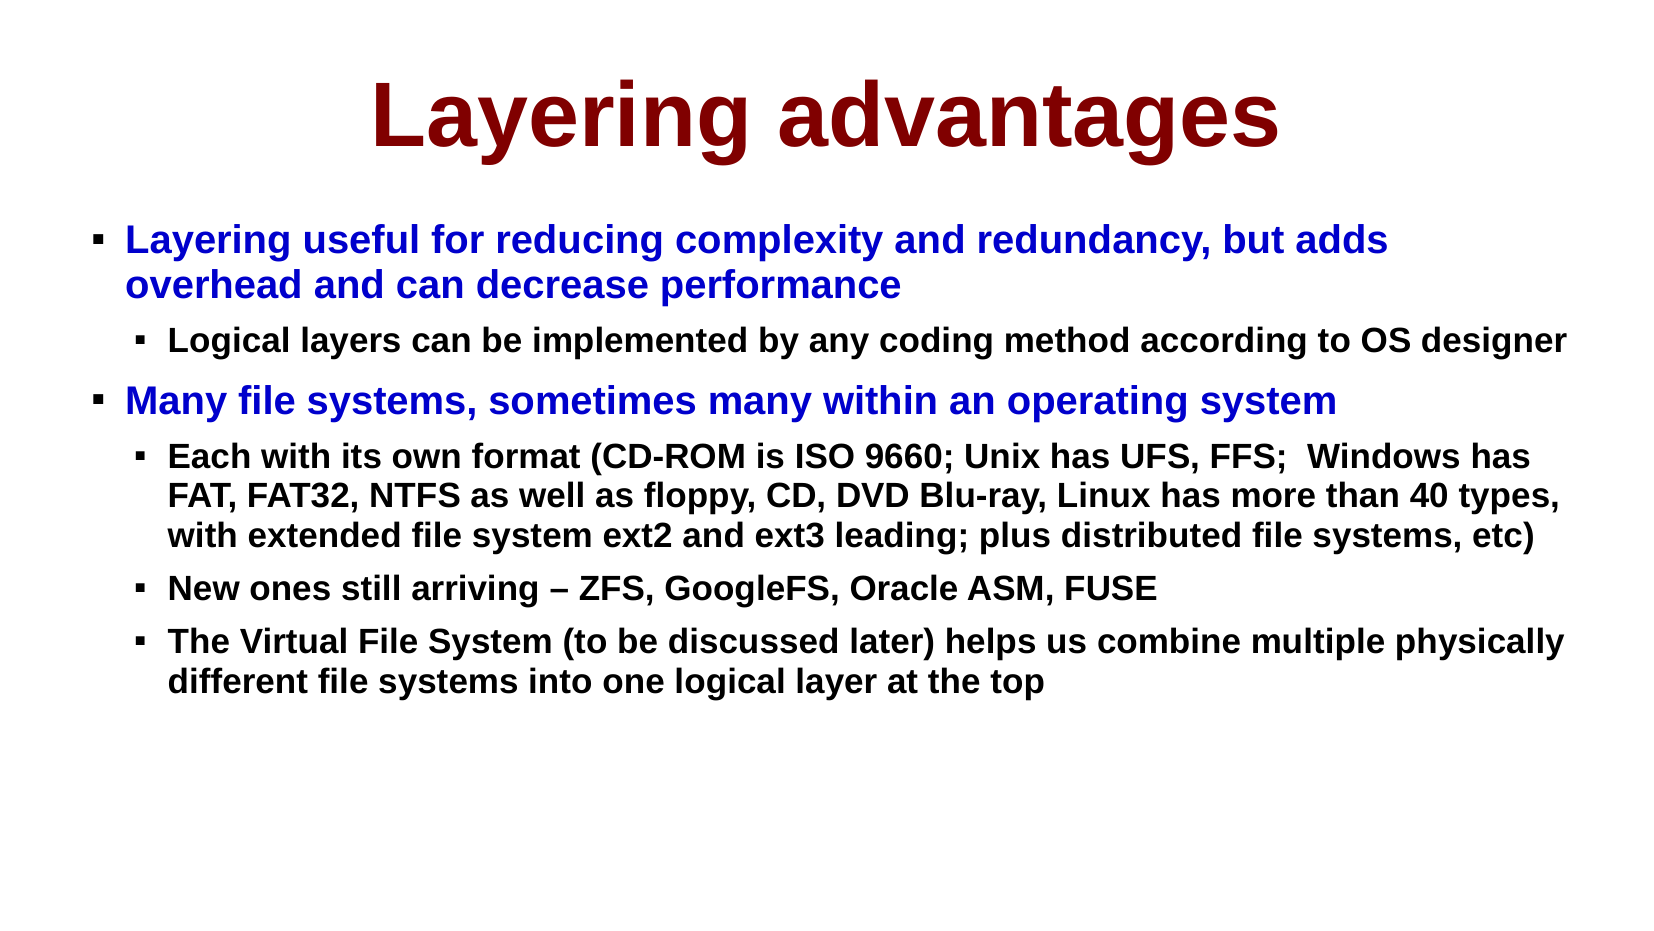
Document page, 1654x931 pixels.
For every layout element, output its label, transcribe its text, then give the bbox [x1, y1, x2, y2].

list Layering useful for reducing complexity and redundancy, but adds overhead and can decrease performance Logical layers can be implemented by any coding method according to OS designer Many file systems, sometimes many within an operating system Each with its own format (CD-ROM is ISO 9660; Unix has UFS, FFS; Windows has FAT, FAT32, NTFS as well as floppy, CD, DVD Blu-ray, Linux has more than 40 types, with extended file system ext2 and ext3 leading; plus distributed file systems, etc) New ones still arriving – ZFS, GoogleFS, Oracle ASM, FUSE The Virtual File System (to be discussed later) helps us combine multiple physically different file systems into one logical layer at the top [82, 217, 1571, 757]
title Layering advantages [82, 37, 1571, 193]
